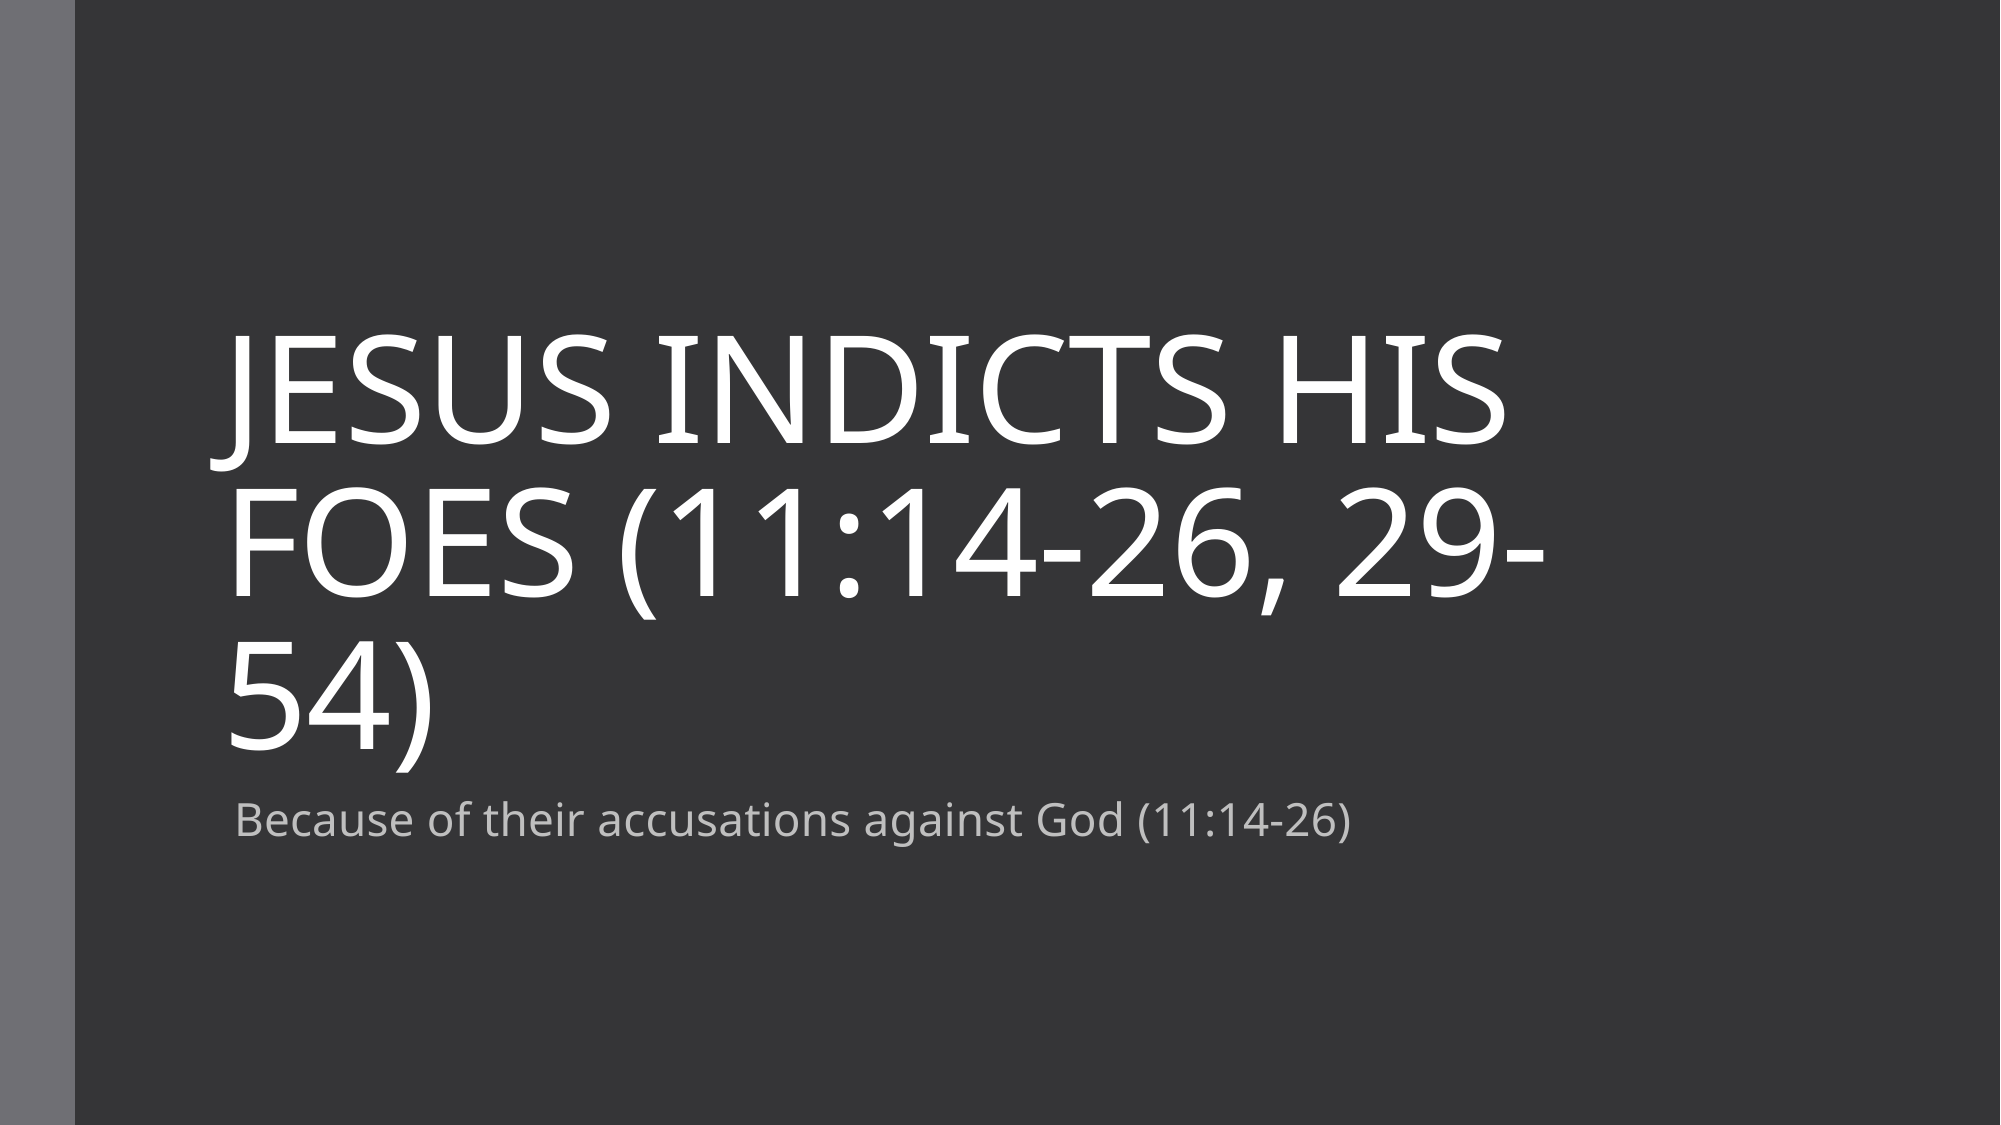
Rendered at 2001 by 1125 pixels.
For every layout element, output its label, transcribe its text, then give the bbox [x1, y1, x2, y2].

title JESUS INDICTS HIS FOES (11:14-26, 29-54) [206, 124, 1752, 787]
subtitle Because of their accusations against God (11:14-26) [206, 787, 1752, 1066]
